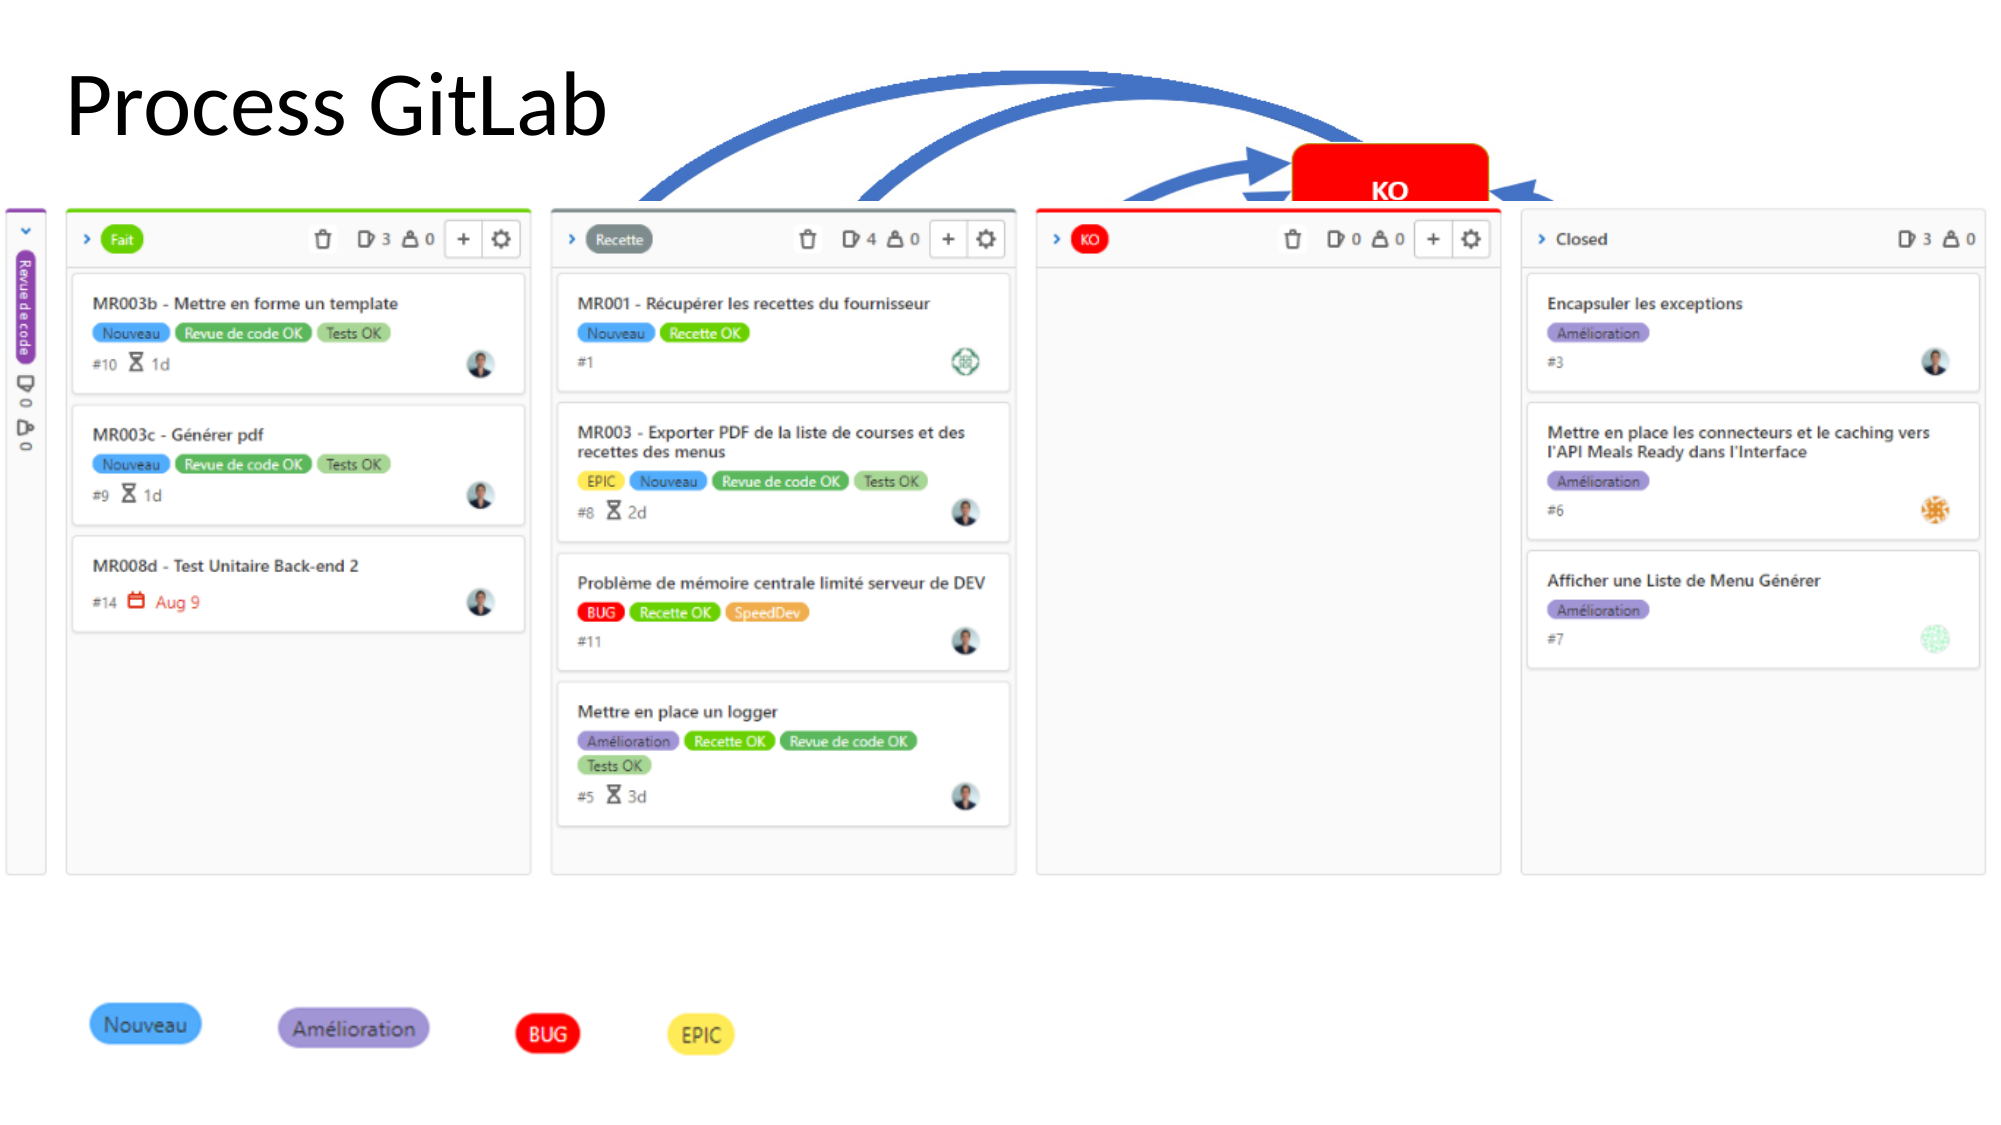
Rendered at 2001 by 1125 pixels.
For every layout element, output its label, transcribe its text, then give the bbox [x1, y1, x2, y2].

picture [654, 1005, 759, 1064]
picture [273, 996, 437, 1055]
text_box Process GitLab [50, 36, 763, 163]
picture [501, 1002, 602, 1067]
picture [228, 26, 1934, 201]
picture [83, 984, 209, 1055]
picture [0, 202, 2000, 946]
